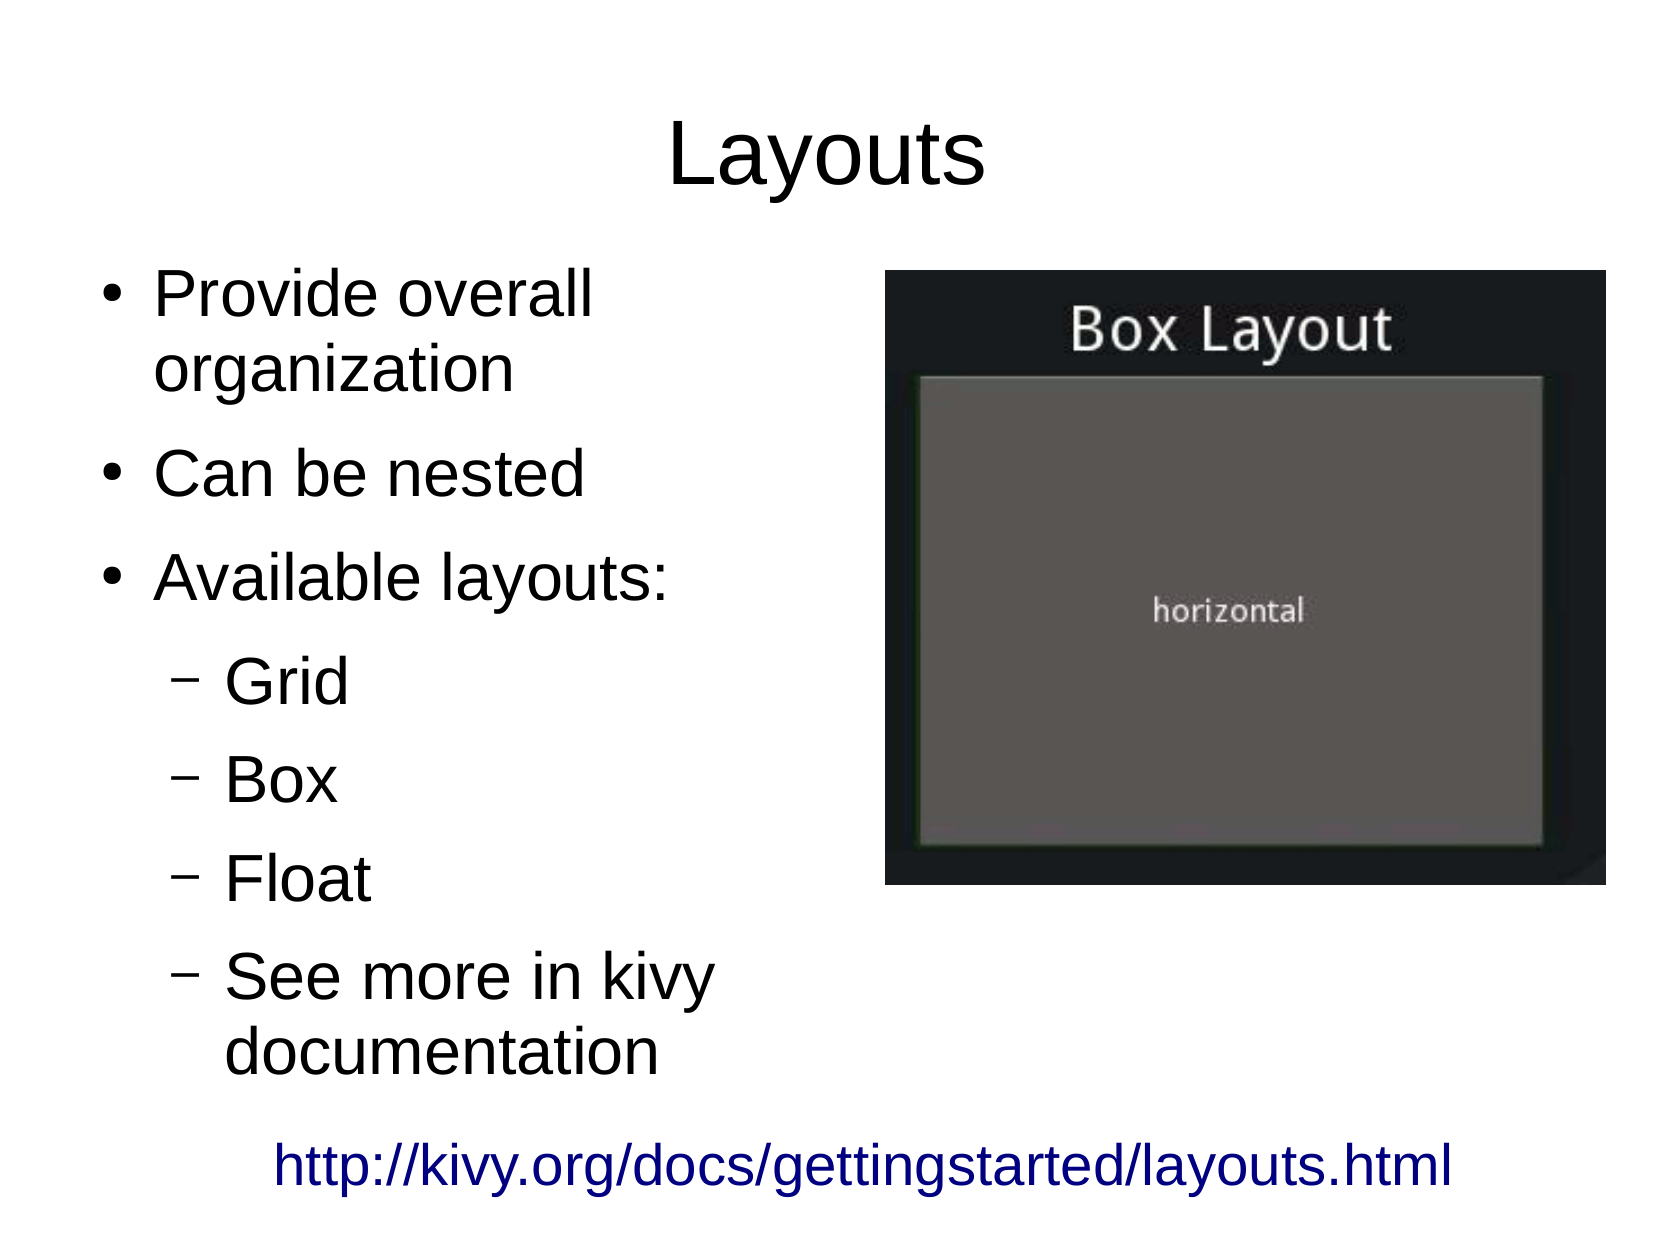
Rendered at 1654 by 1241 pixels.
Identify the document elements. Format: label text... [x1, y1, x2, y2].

picture [885, 270, 1606, 886]
text_box http://kivy.org/docs/gettingstarted/layouts.html [258, 1125, 1471, 1205]
list Provide overall organization Can be nested Available layouts: Grid Box Float See more in kivy documentation [82, 256, 811, 1186]
title Layouts [82, 49, 1571, 257]
